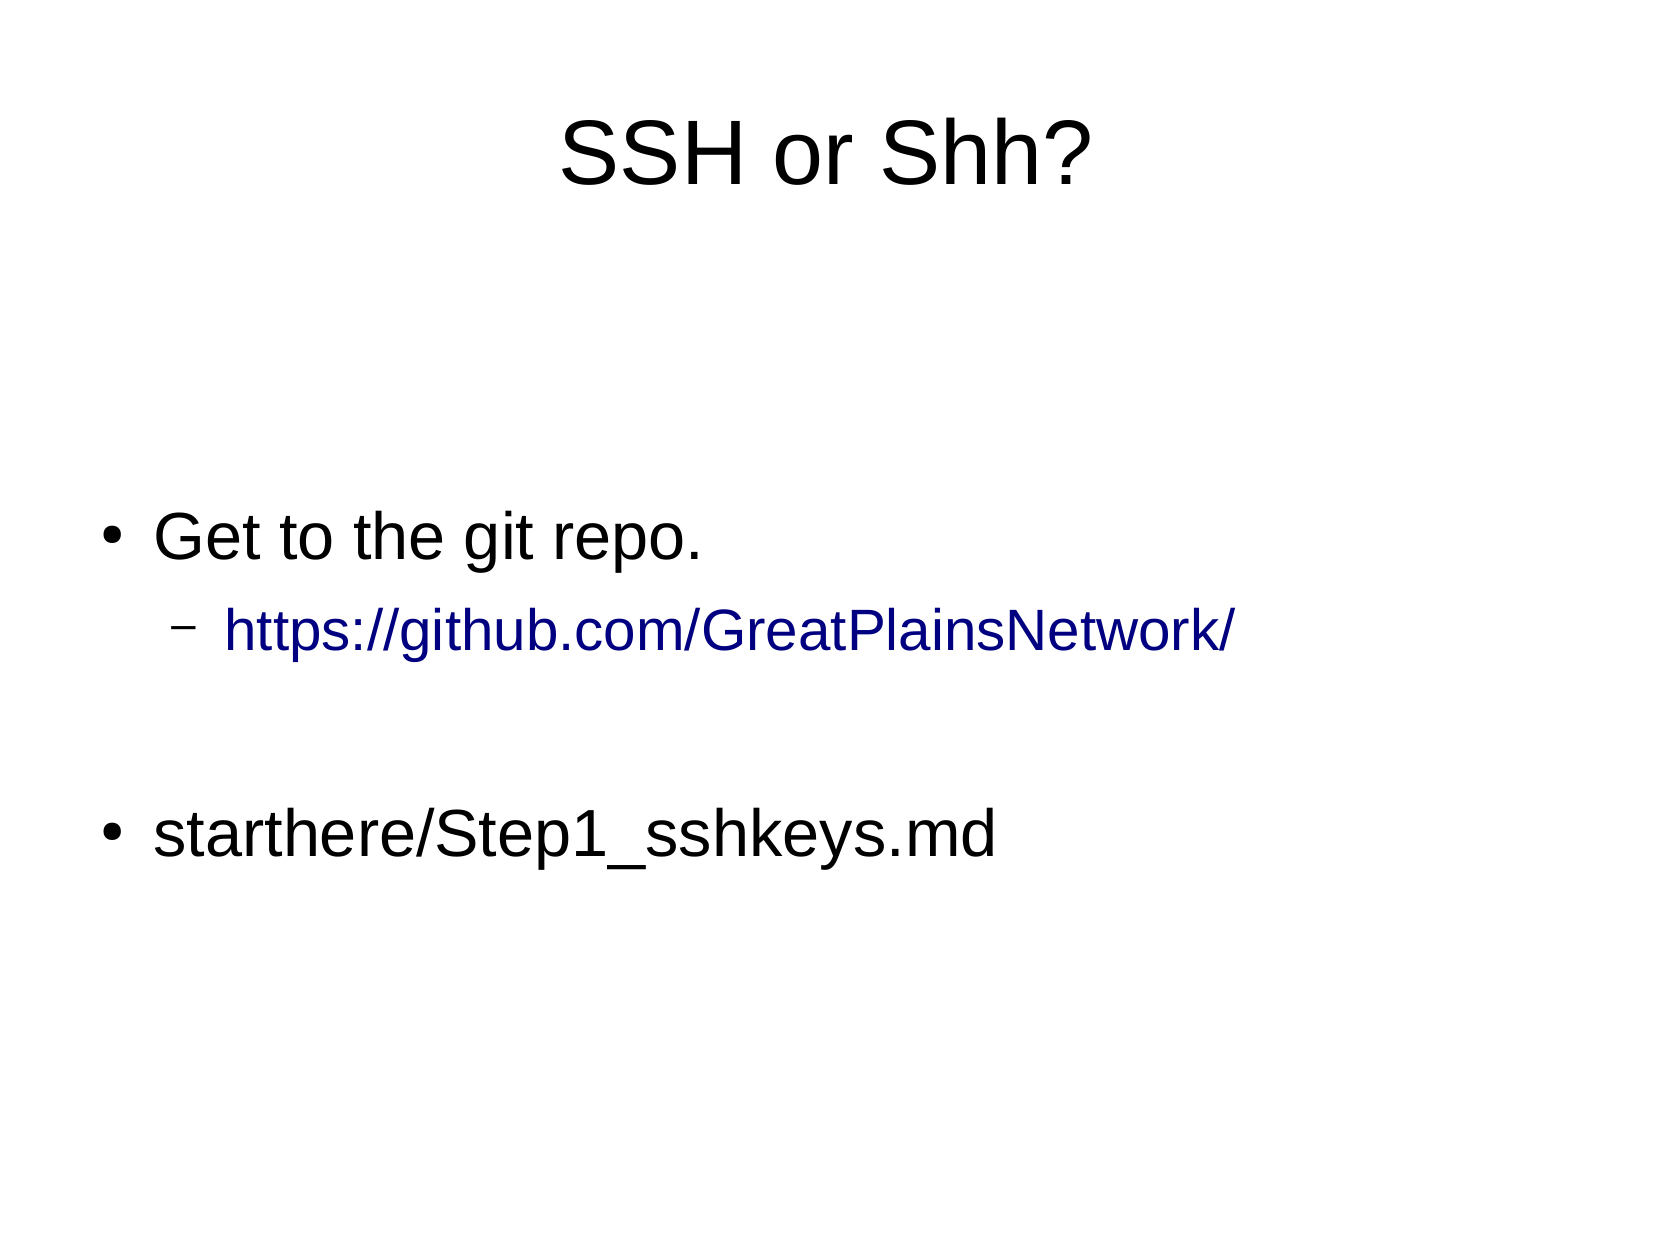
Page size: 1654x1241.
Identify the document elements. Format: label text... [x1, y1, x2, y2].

list Get to the git repo. https://github.com/GreatPlainsNetwork/ starthere/Step1_sshkeys.md [82, 290, 1571, 1010]
title SSH or Shh? [82, 49, 1571, 257]
